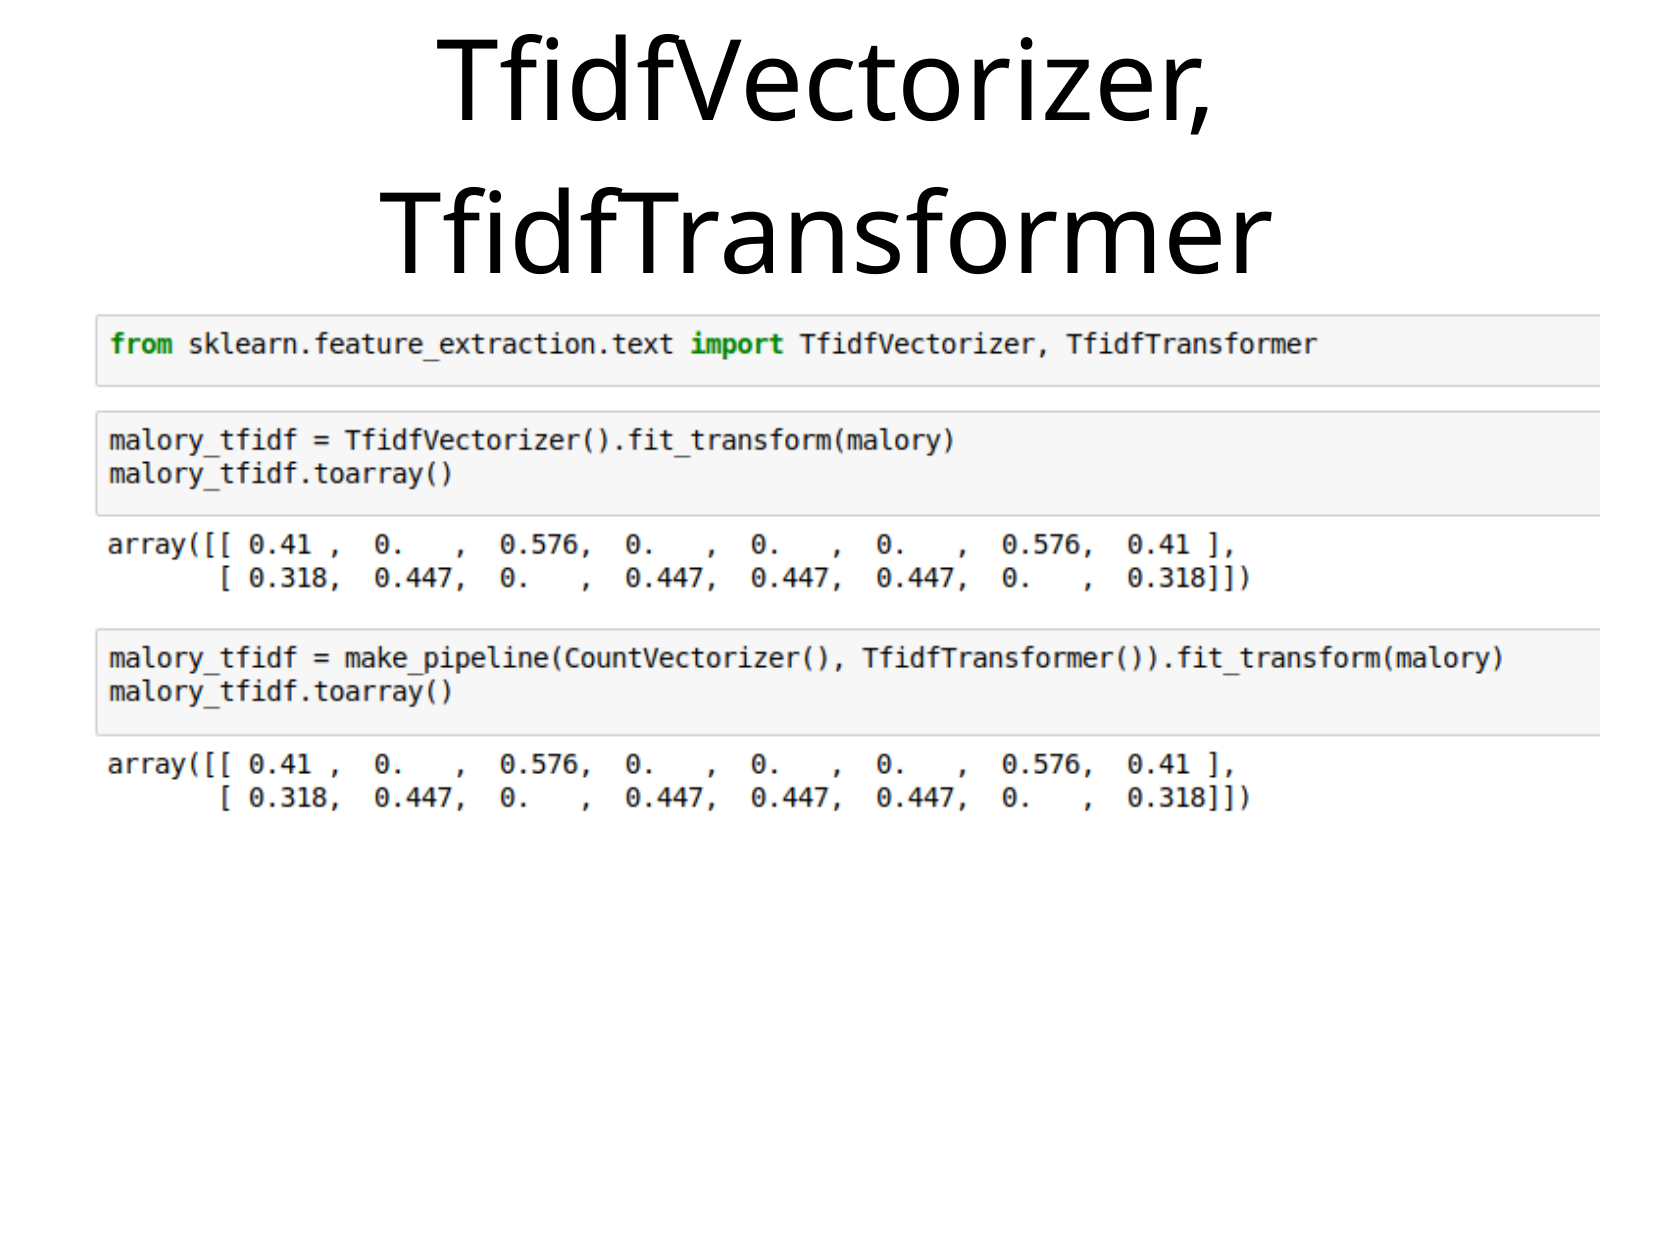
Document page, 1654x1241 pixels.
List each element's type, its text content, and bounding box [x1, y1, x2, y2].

title TfidfVectorizer, TfidfTransformer [82, 49, 1571, 257]
picture [90, 307, 1600, 826]
